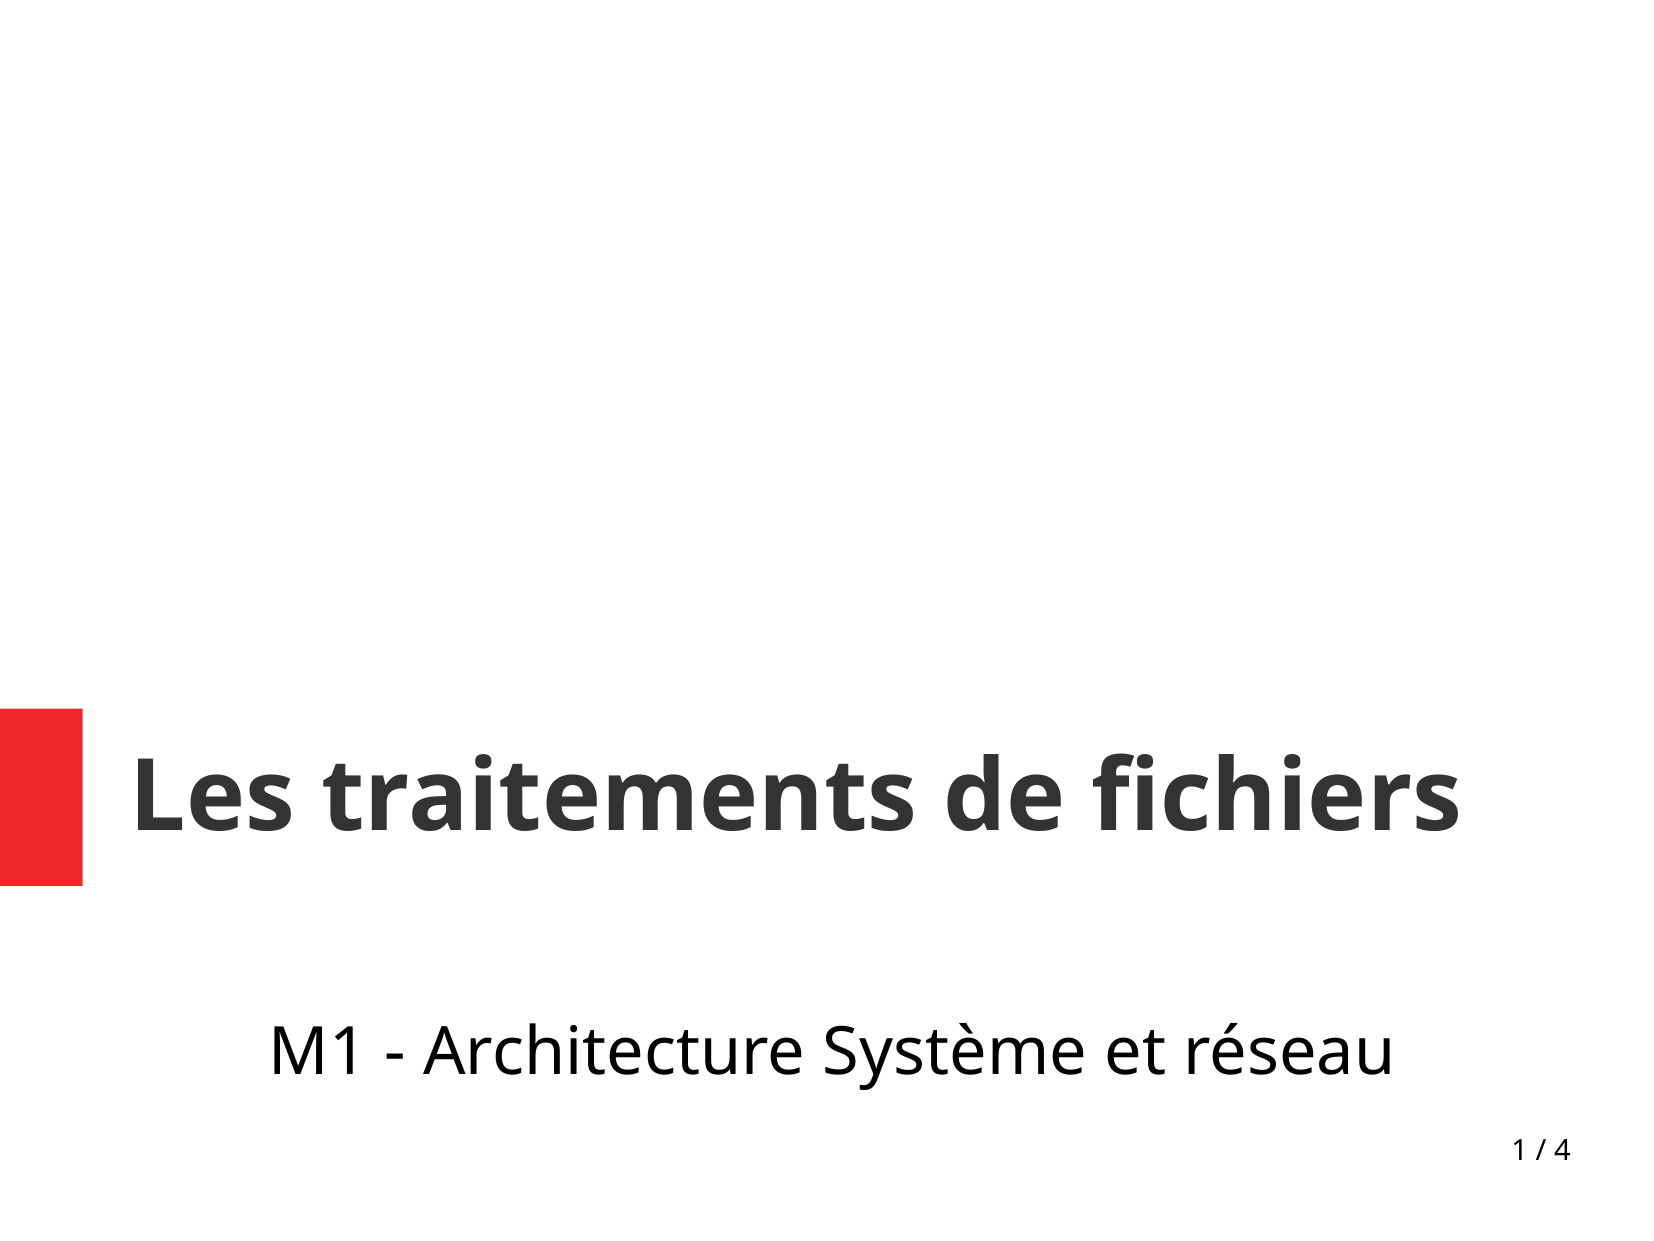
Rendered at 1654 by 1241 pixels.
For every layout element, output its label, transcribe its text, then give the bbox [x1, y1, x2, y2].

title Les traitements de fichiers [129, 650, 1536, 933]
subtitle M1 - Architecture Système et réseau [129, 968, 1536, 1130]
